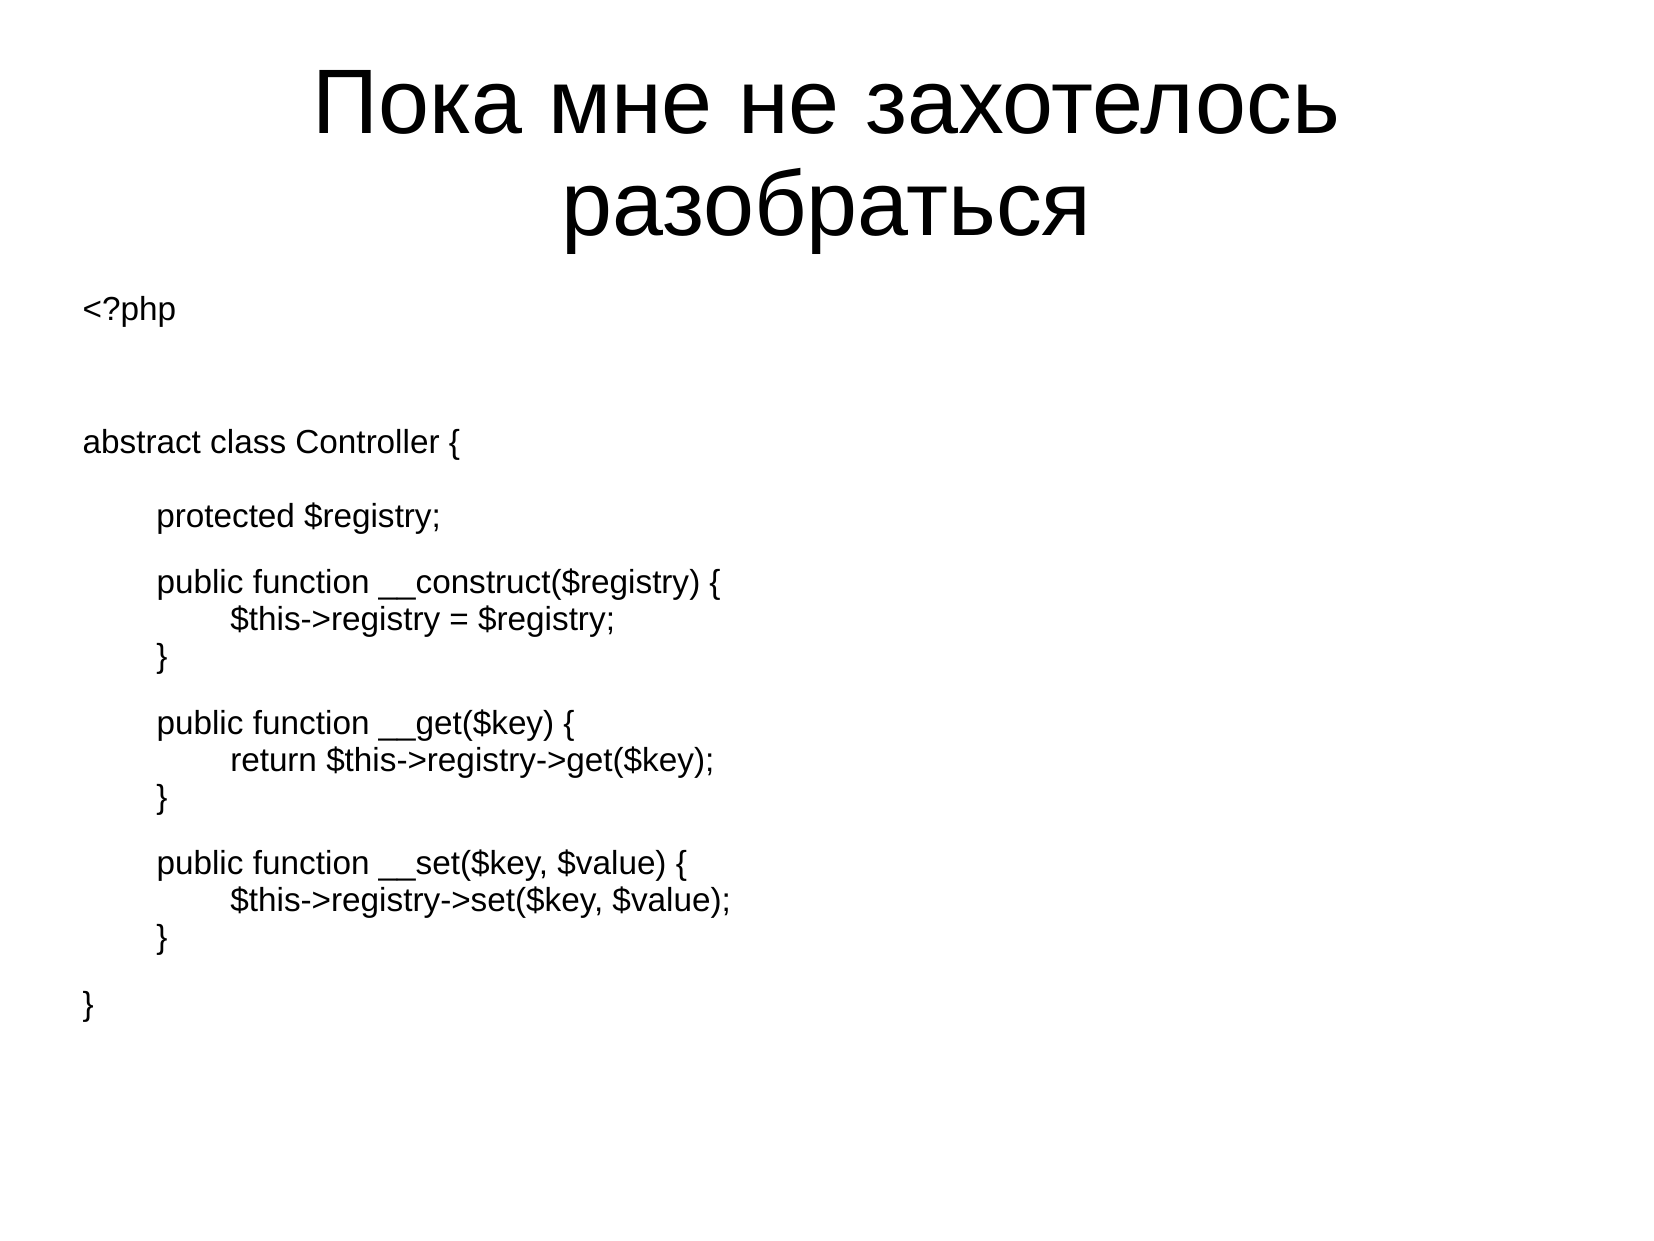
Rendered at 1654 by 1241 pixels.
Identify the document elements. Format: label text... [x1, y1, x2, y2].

list <?php abstract class Controller { protected $registry; public function __construct($registry) { $this->registry = $registry; } public function __get($key) { return $this->registry->get($key); } public function __set($key, $value) { $this->registry->set($key, $value); } } [82, 290, 1571, 1109]
title Пока мне не захотелось разобраться [82, 49, 1571, 257]
